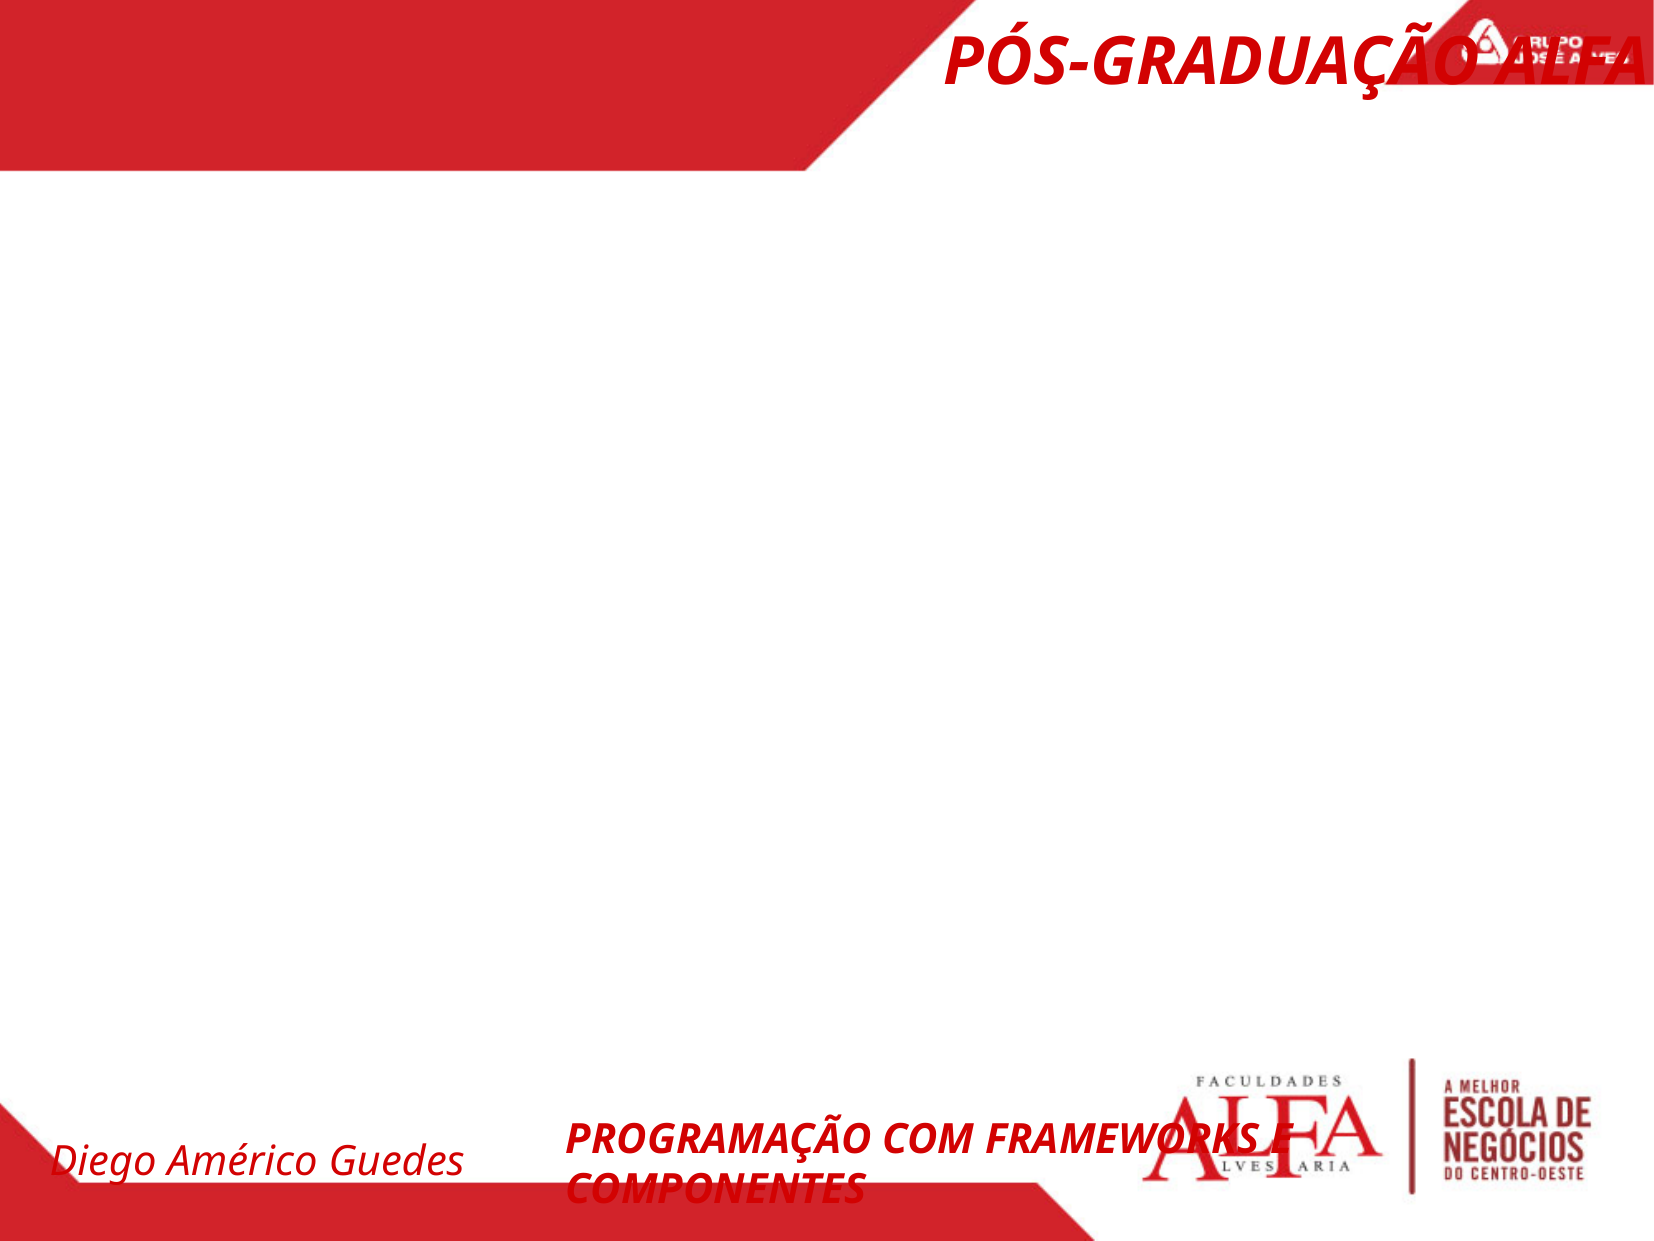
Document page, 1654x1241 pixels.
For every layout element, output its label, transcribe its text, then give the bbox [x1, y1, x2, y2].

text_box PÓS-GRADUAÇÃO ALFA [751, 10, 1654, 106]
picture [0, 0, 1654, 1241]
text_box PROGRAMAÇÃO COM FRAMEWORKS E COMPONENTES [551, 1104, 1321, 1221]
text_box Diego Américo Guedes [34, 1125, 551, 1192]
